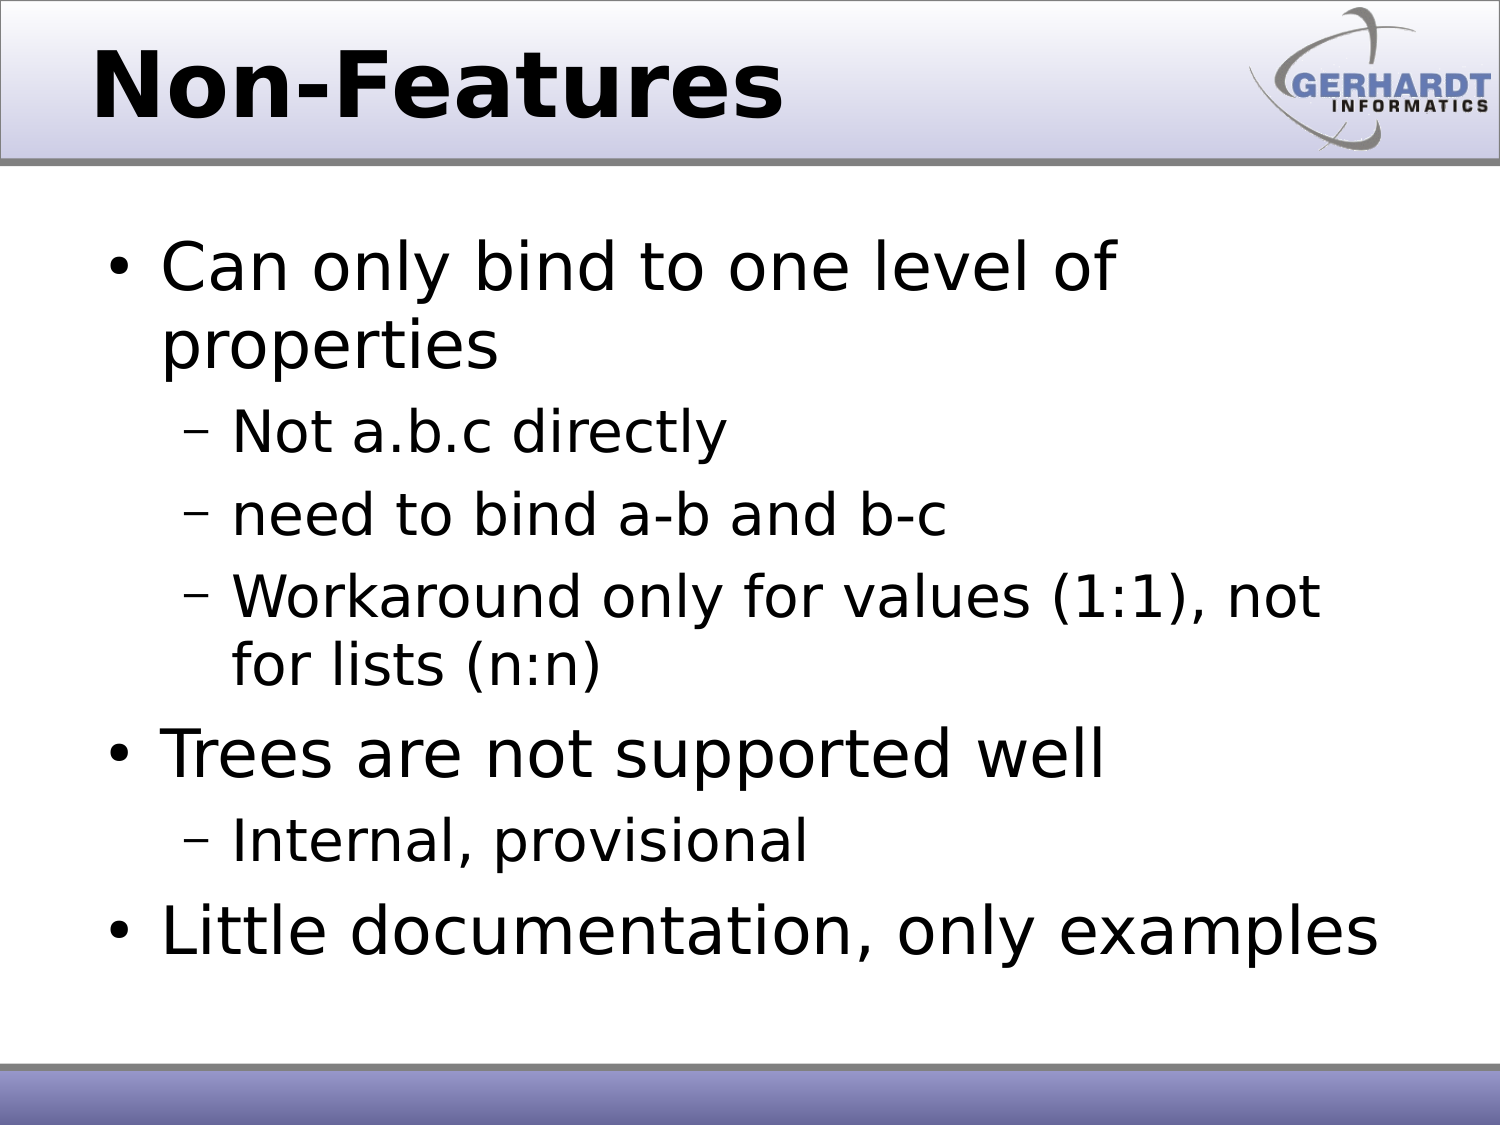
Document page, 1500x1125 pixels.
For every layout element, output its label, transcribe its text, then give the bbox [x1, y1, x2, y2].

title Non-Features [75, 0, 1426, 180]
list Can only bind to one level of properties Not a.b.c directly need to bind a-b and b-c Workaround only for values (1:1), not for lists (n:n) Trees are not supported well Internal, provisional Little documentation, only examples [75, 221, 1426, 1073]
picture [1426, 7, 1491, 151]
